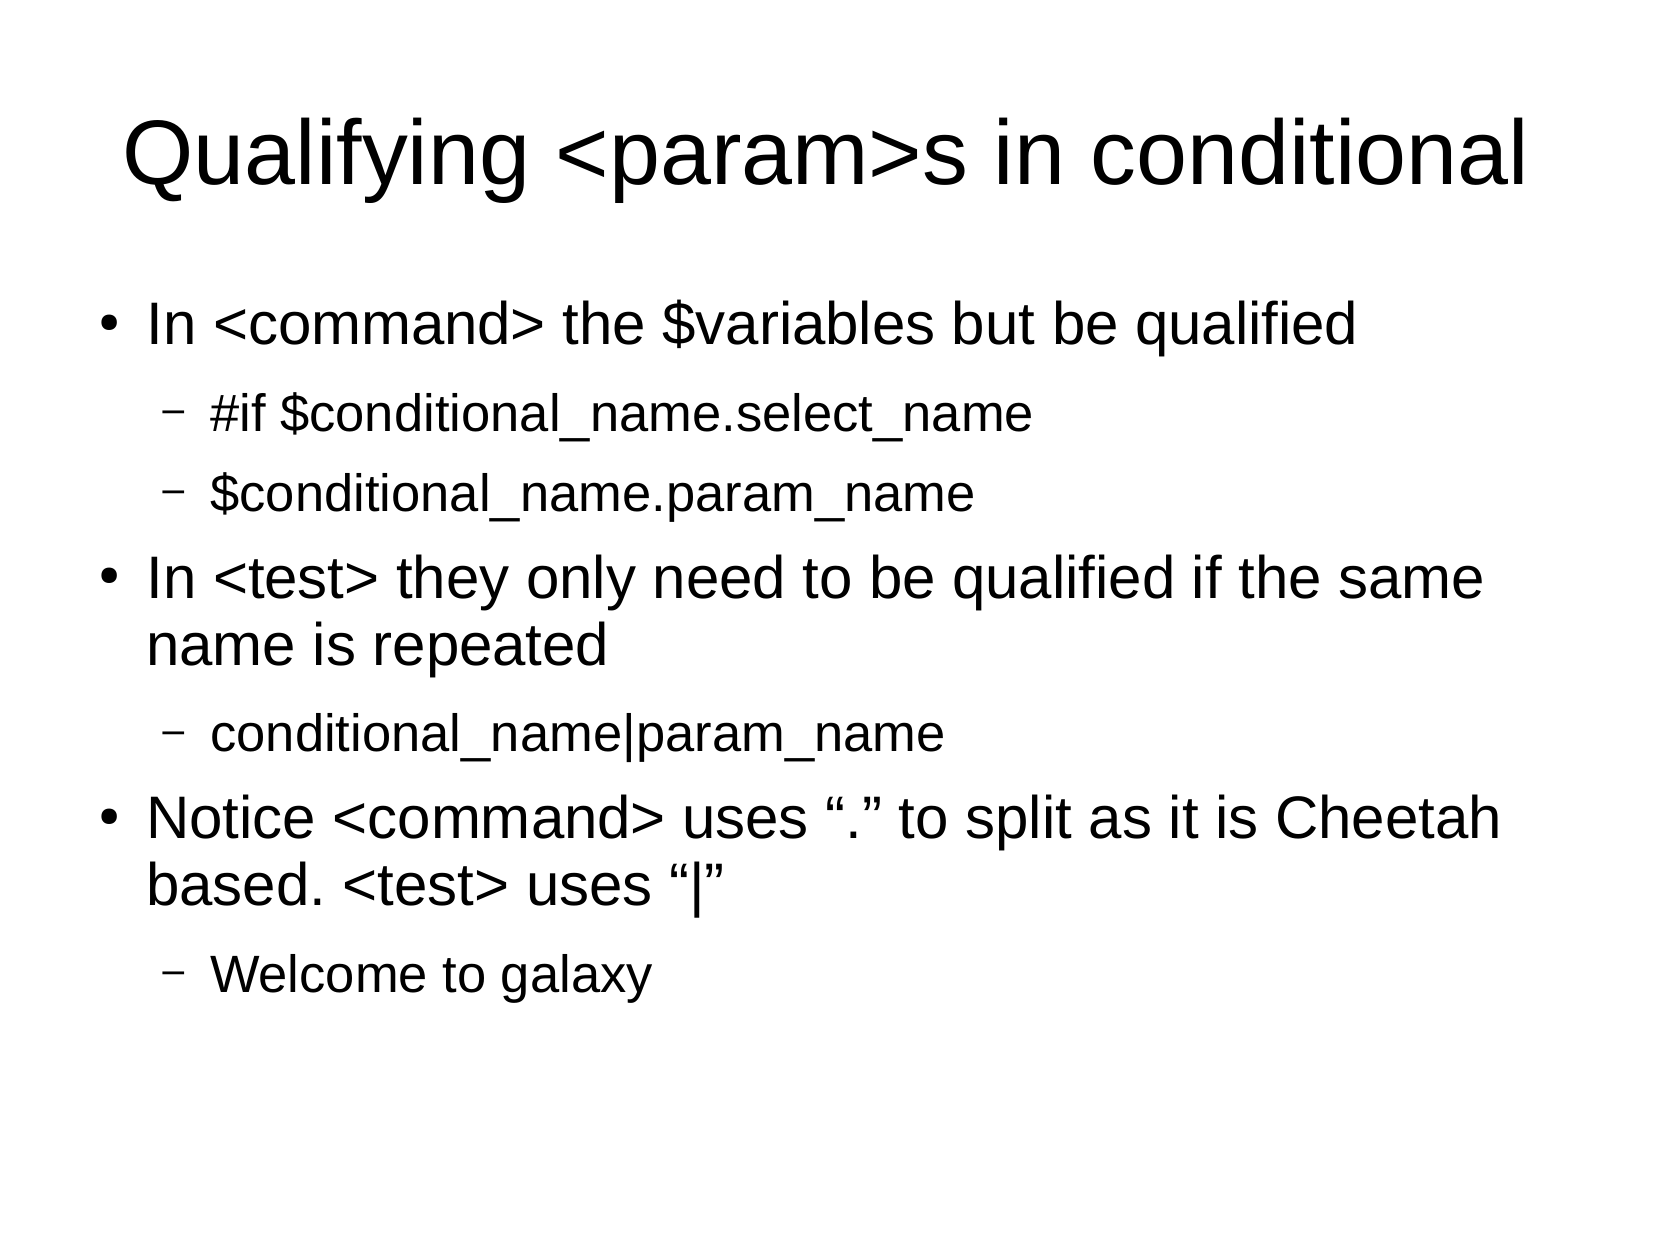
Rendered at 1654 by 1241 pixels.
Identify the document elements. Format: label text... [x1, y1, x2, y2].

title Qualifying <param>s in conditional [82, 49, 1571, 257]
list In <command> the $variables but be qualified #if $conditional_name.select_name $conditional_name.param_name In <test> they only need to be qualified if the same name is repeated conditional_name|param_name Notice <command> uses “.” to split as it is Cheetah based. <test> uses “|” Welcome to galaxy [82, 290, 1571, 1010]
